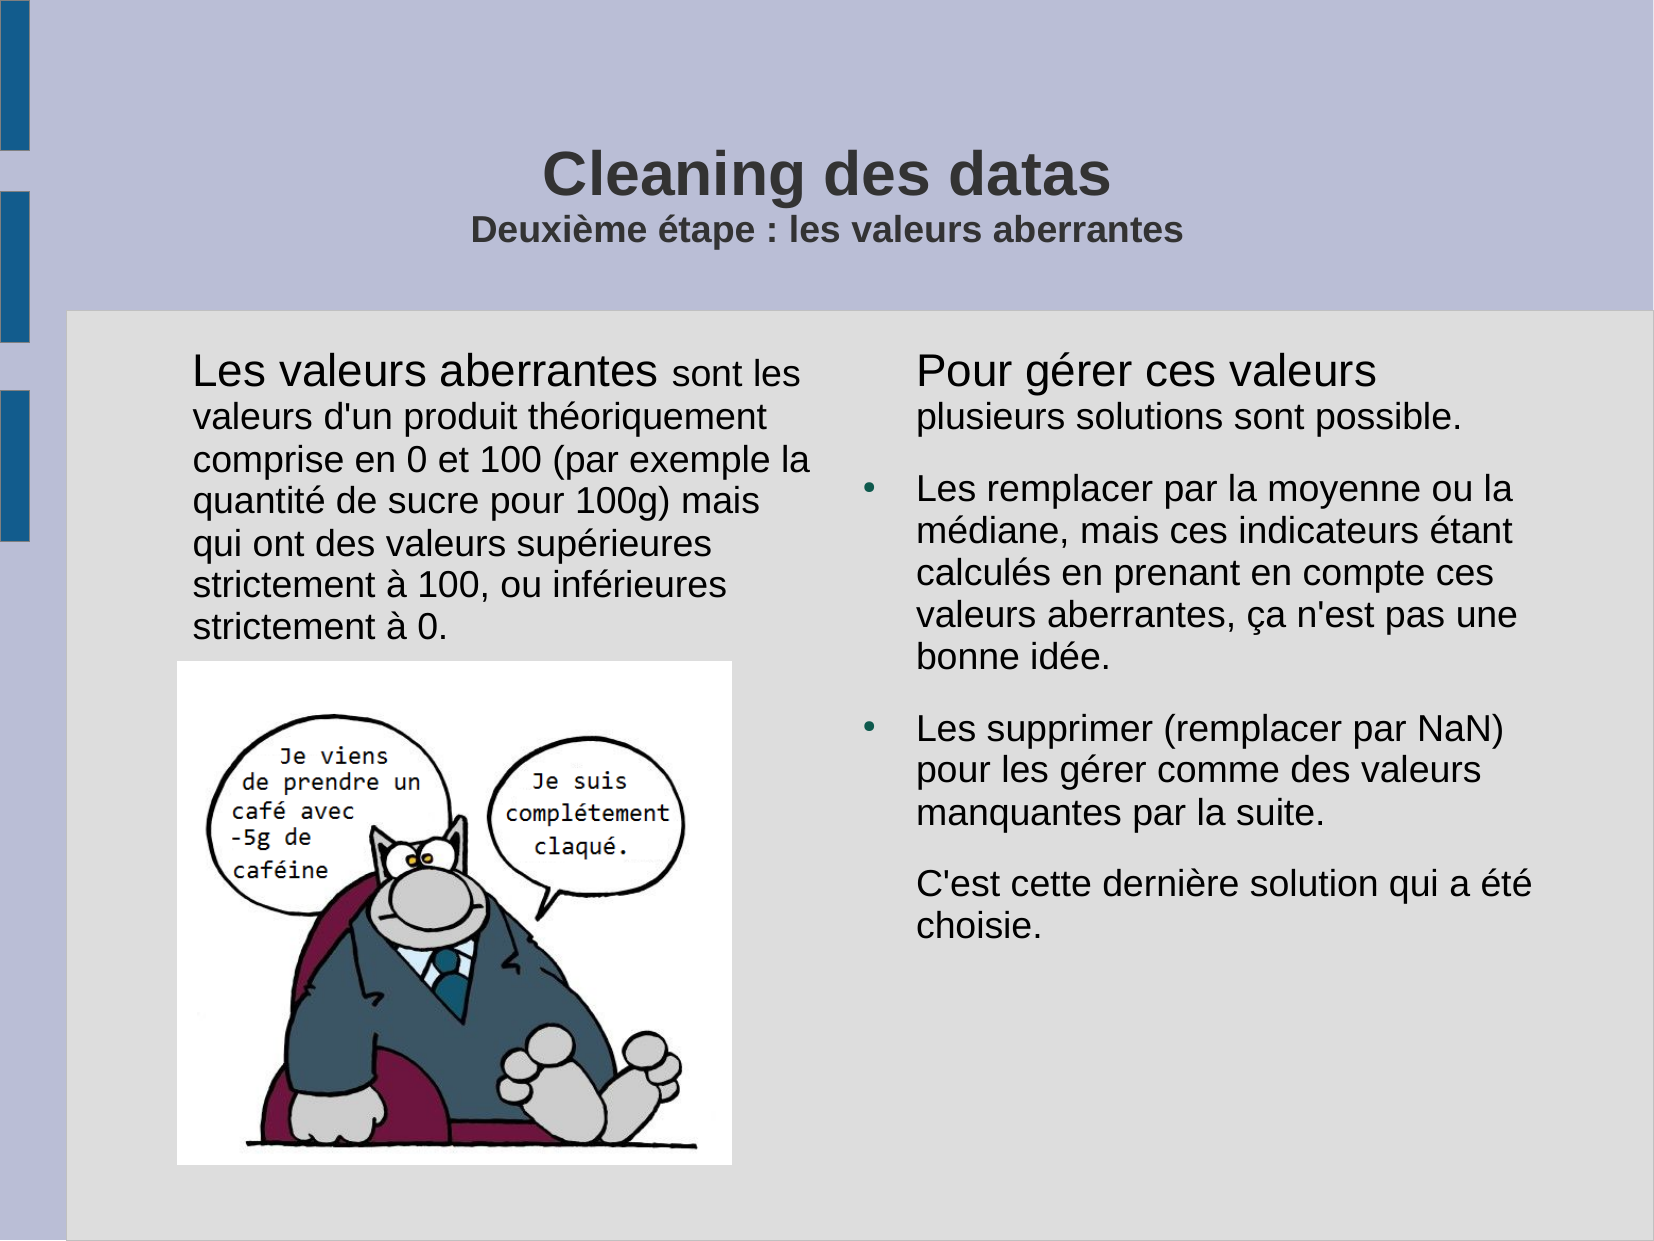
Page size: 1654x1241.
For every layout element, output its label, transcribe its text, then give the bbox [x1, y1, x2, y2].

picture [177, 661, 732, 1165]
list Pour gérer ces valeurs plusieurs solutions sont possible. Les remplacer par la moyenne ou la médiane, mais ces indicateurs étant calculés en prenant en compte ces valeurs aberrantes, ça n'est pas une bonne idée. Les supprimer (remplacer par NaN) pour les gérer comme des valeurs manquantes par la suite. C'est cette dernière solution qui a été choisie. [845, 344, 1535, 1127]
title Cleaning des datas Deuxième étape : les valeurs aberrantes [121, 91, 1534, 299]
list Les valeurs aberrantes sont les valeurs d'un produit théoriquement comprise en 0 et 100 (par exemple la quantité de sucre pour 100g) mais qui ont des valeurs supérieures strictement à 100, ou inférieures strictement à 0. [121, 344, 811, 1127]
